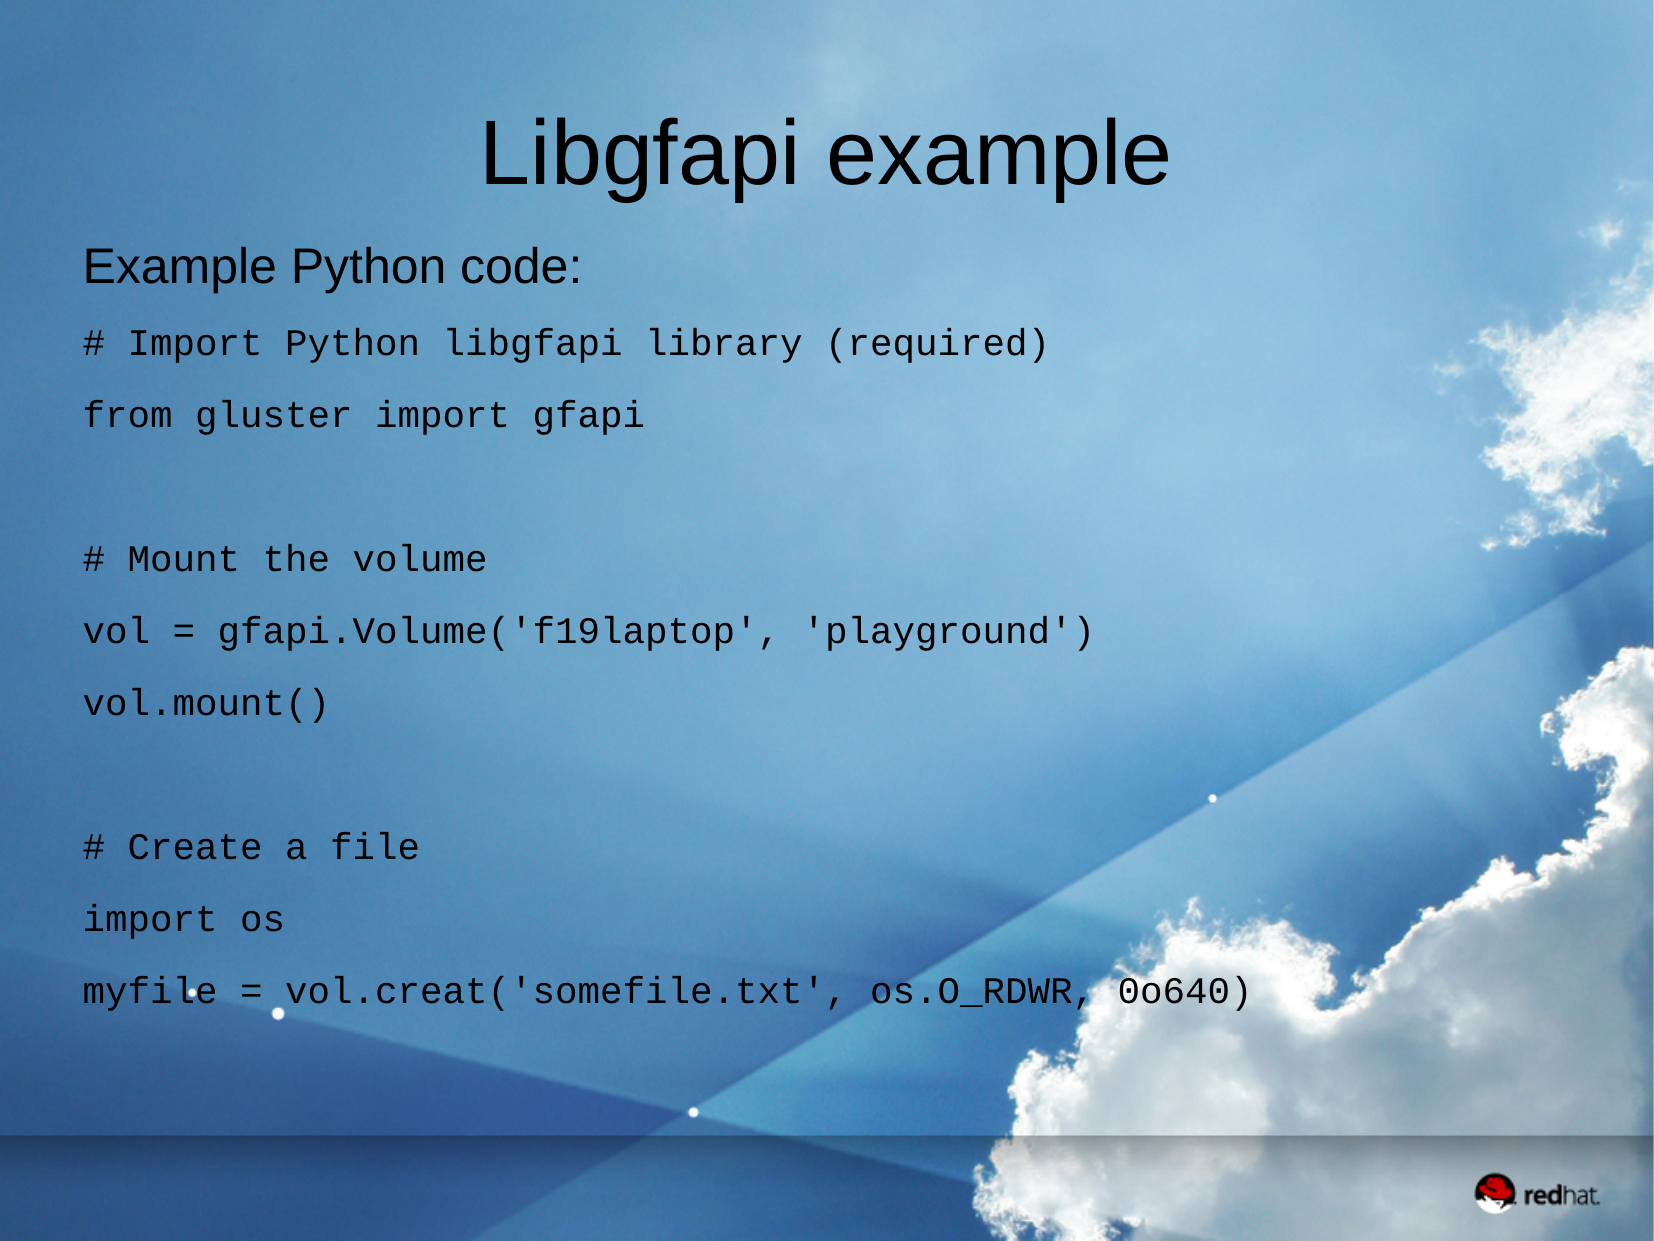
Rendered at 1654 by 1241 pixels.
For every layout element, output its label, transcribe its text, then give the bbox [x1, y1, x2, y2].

list Example Python code: # Import Python libgfapi library (required) from gluster import gfapi # Mount the volume vol = gfapi.Volume('f19laptop', 'playground') vol.mount() # Create a file import os myfile = vol.creat('somefile.txt', os.O_RDWR, 0o640) [82, 238, 1571, 1111]
title Libgfapi example [82, 49, 1571, 238]
picture [0, 0, 1654, 1241]
